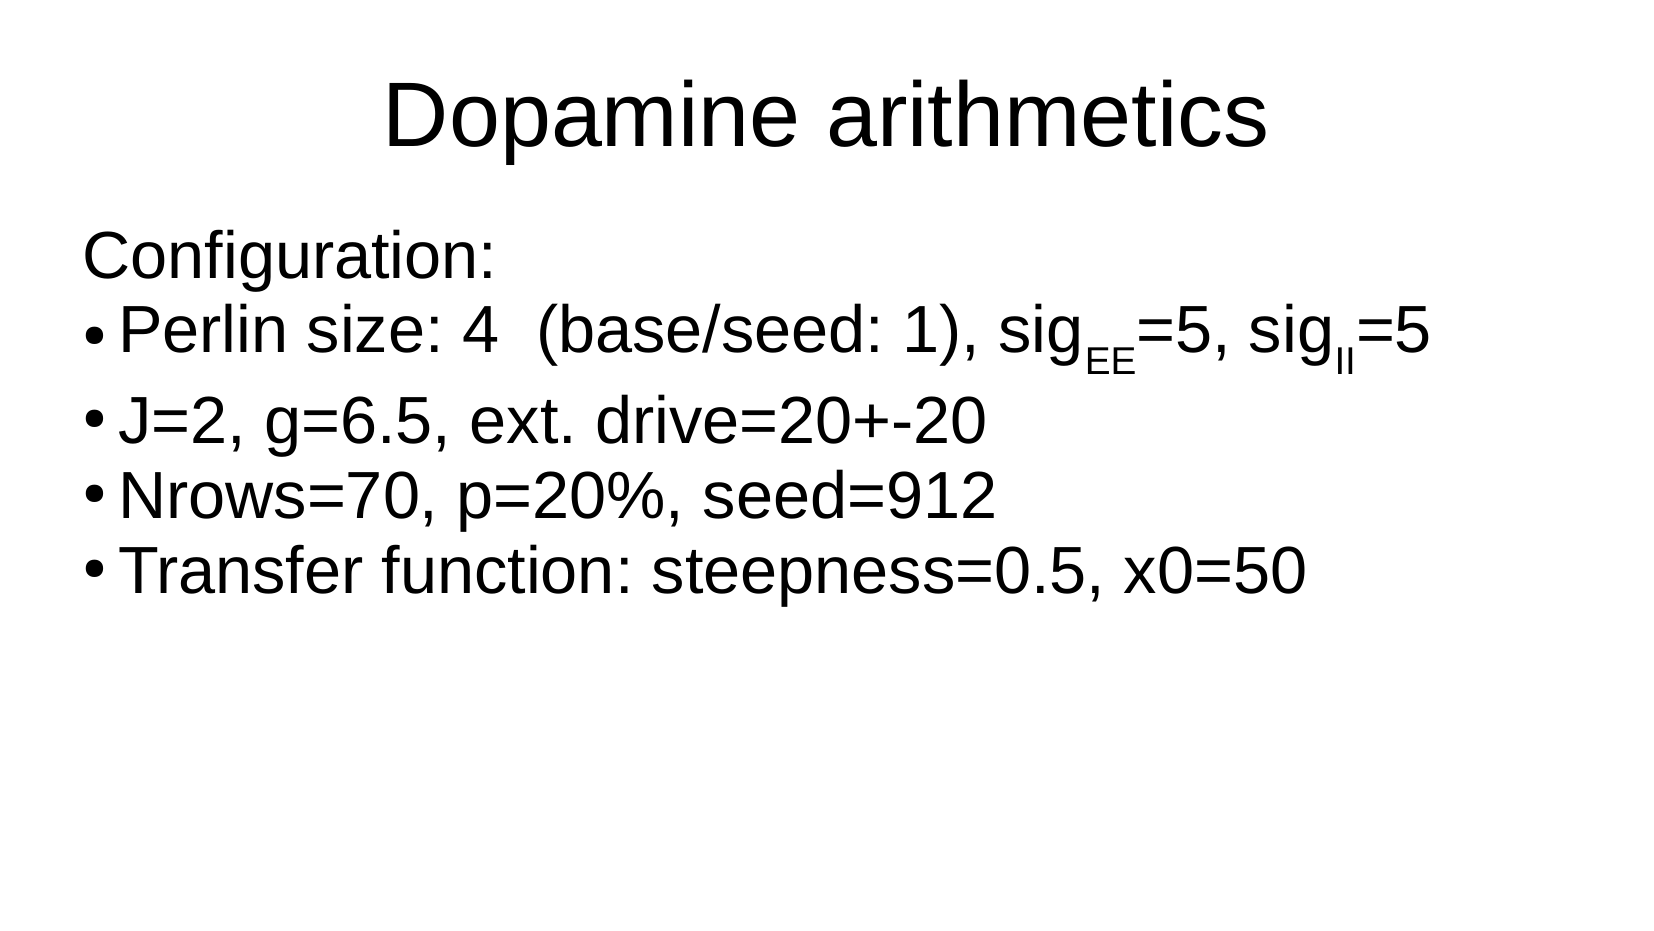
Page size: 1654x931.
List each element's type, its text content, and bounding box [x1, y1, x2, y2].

subtitle Configuration: Perlin size: 4 (base/seed: 1), sigEE=5, sigII=5 J=2, g=6.5, ext. drive=20+-20 Nrows=70, p=20%, seed=912 Transfer function: steepness=0.5, x0=50 [82, 217, 1571, 758]
title Dopamine arithmetics [82, 37, 1571, 193]
